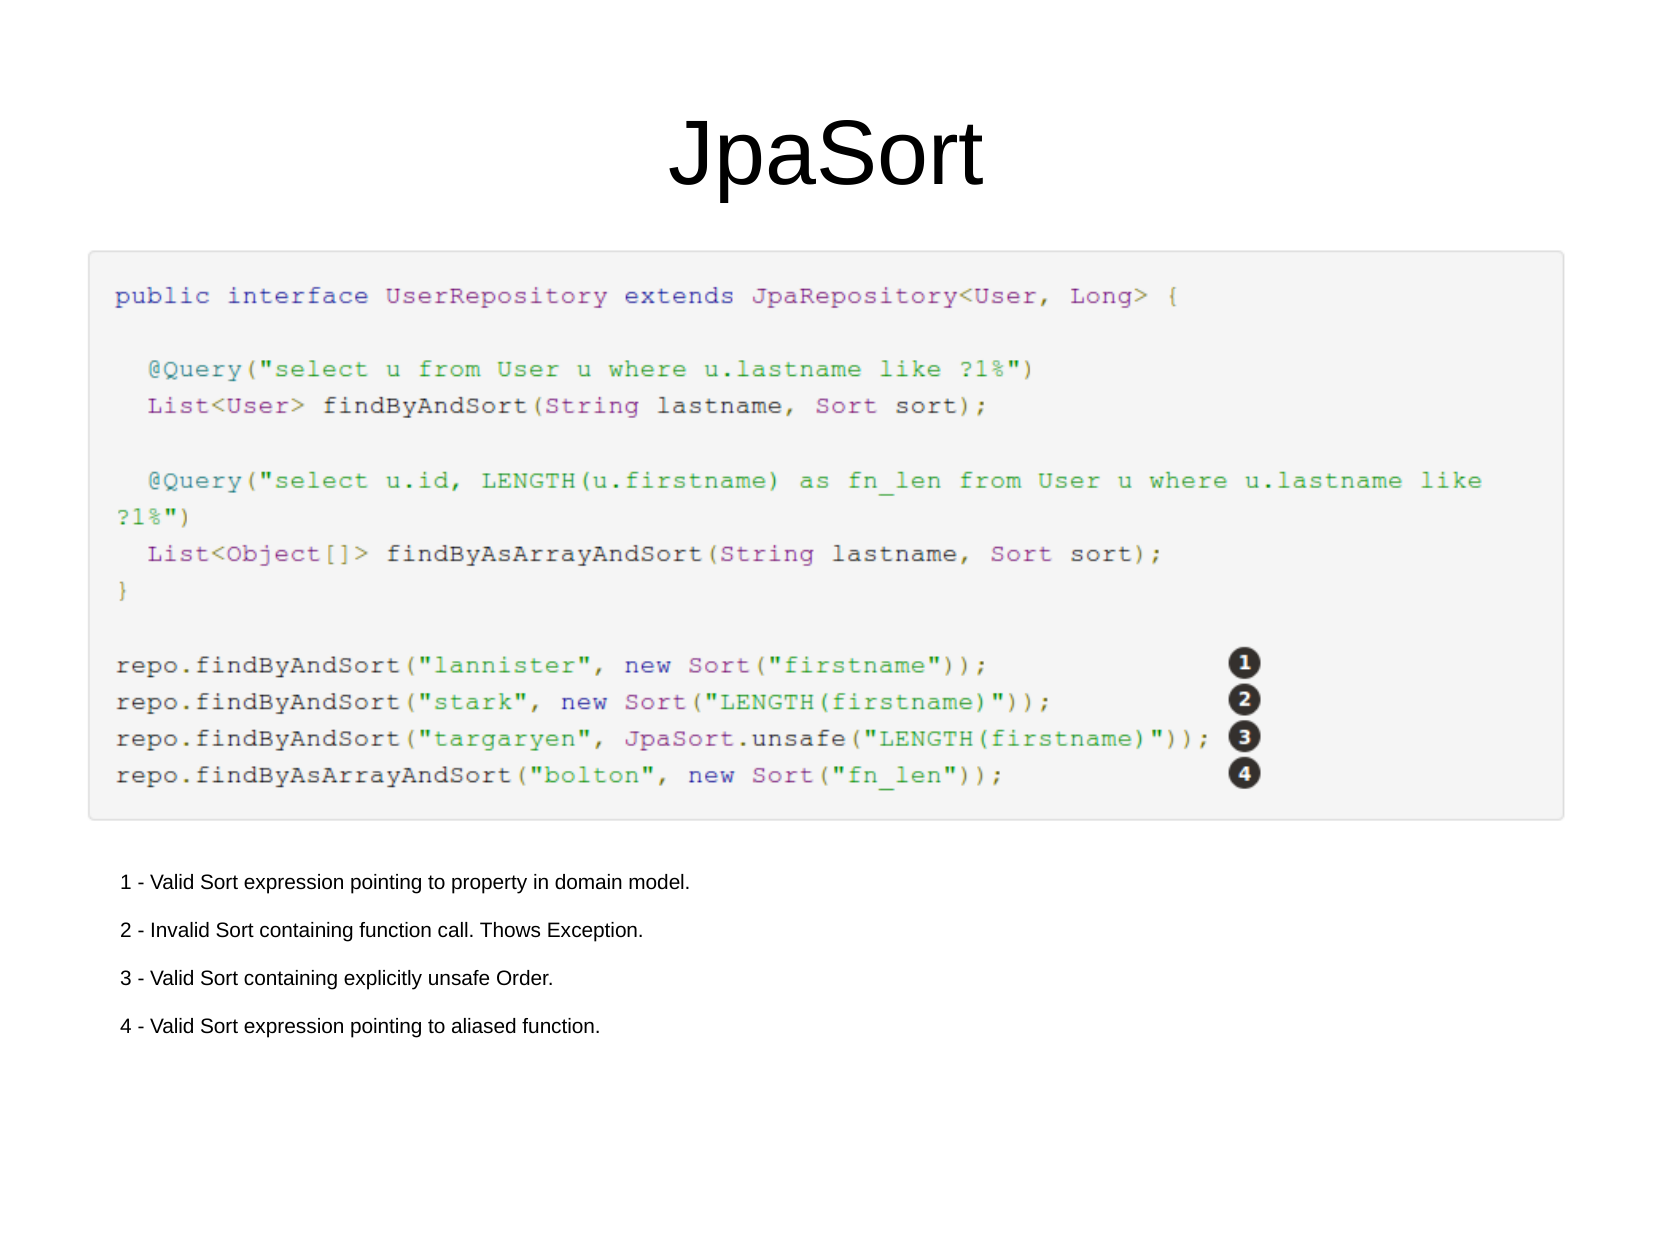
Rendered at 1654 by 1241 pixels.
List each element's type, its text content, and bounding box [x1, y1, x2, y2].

picture [82, 246, 1571, 841]
text_box 1 - Valid Sort expression pointing to property in domain model. 2 - Invalid Sort containing function call. Thows Exception. 3 - Valid Sort containing explicitly unsafe Order. 4 - Valid Sort expression pointing to aliased function. [105, 863, 1141, 1096]
title JpaSort [82, 49, 1571, 246]
